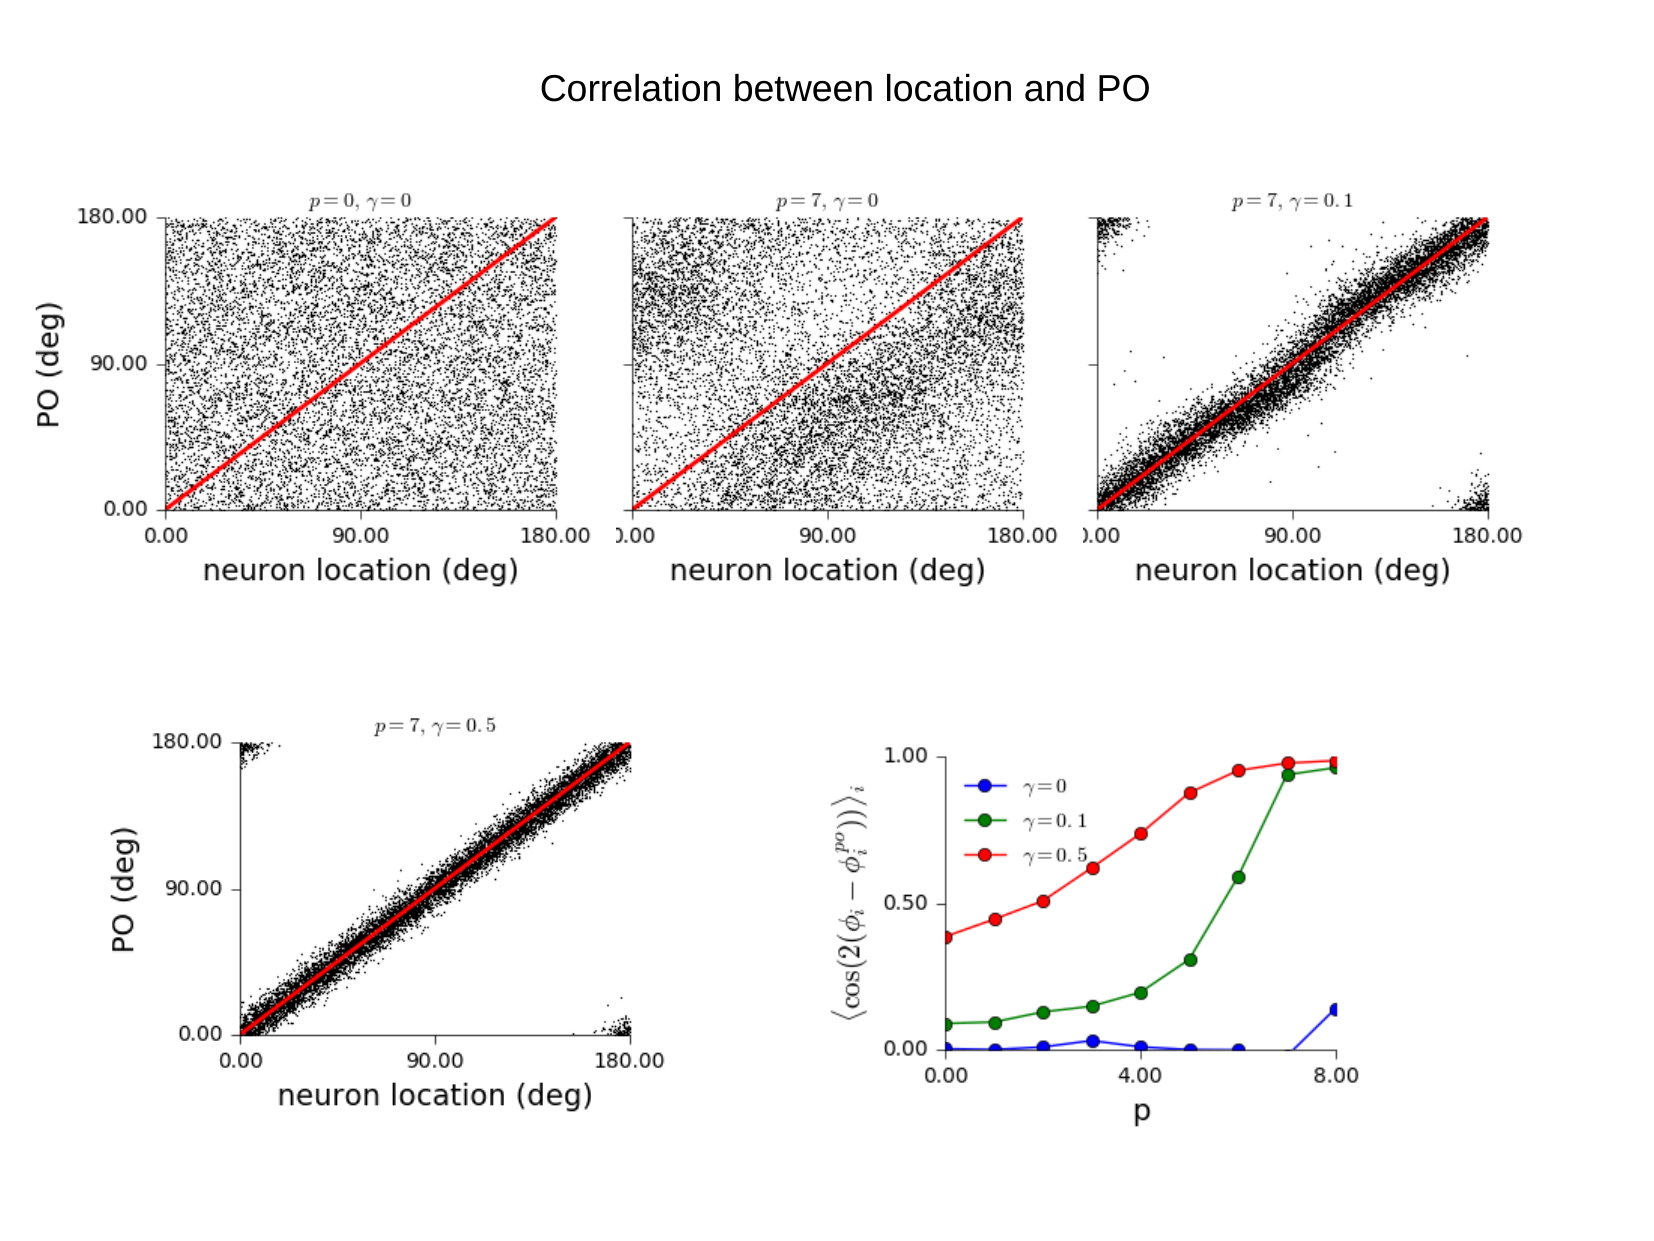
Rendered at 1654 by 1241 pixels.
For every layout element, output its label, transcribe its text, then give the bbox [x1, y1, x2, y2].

picture [795, 689, 1396, 1140]
text_box Correlation between location and PO [525, 60, 1166, 117]
picture [15, 150, 1548, 601]
picture [90, 675, 690, 1126]
